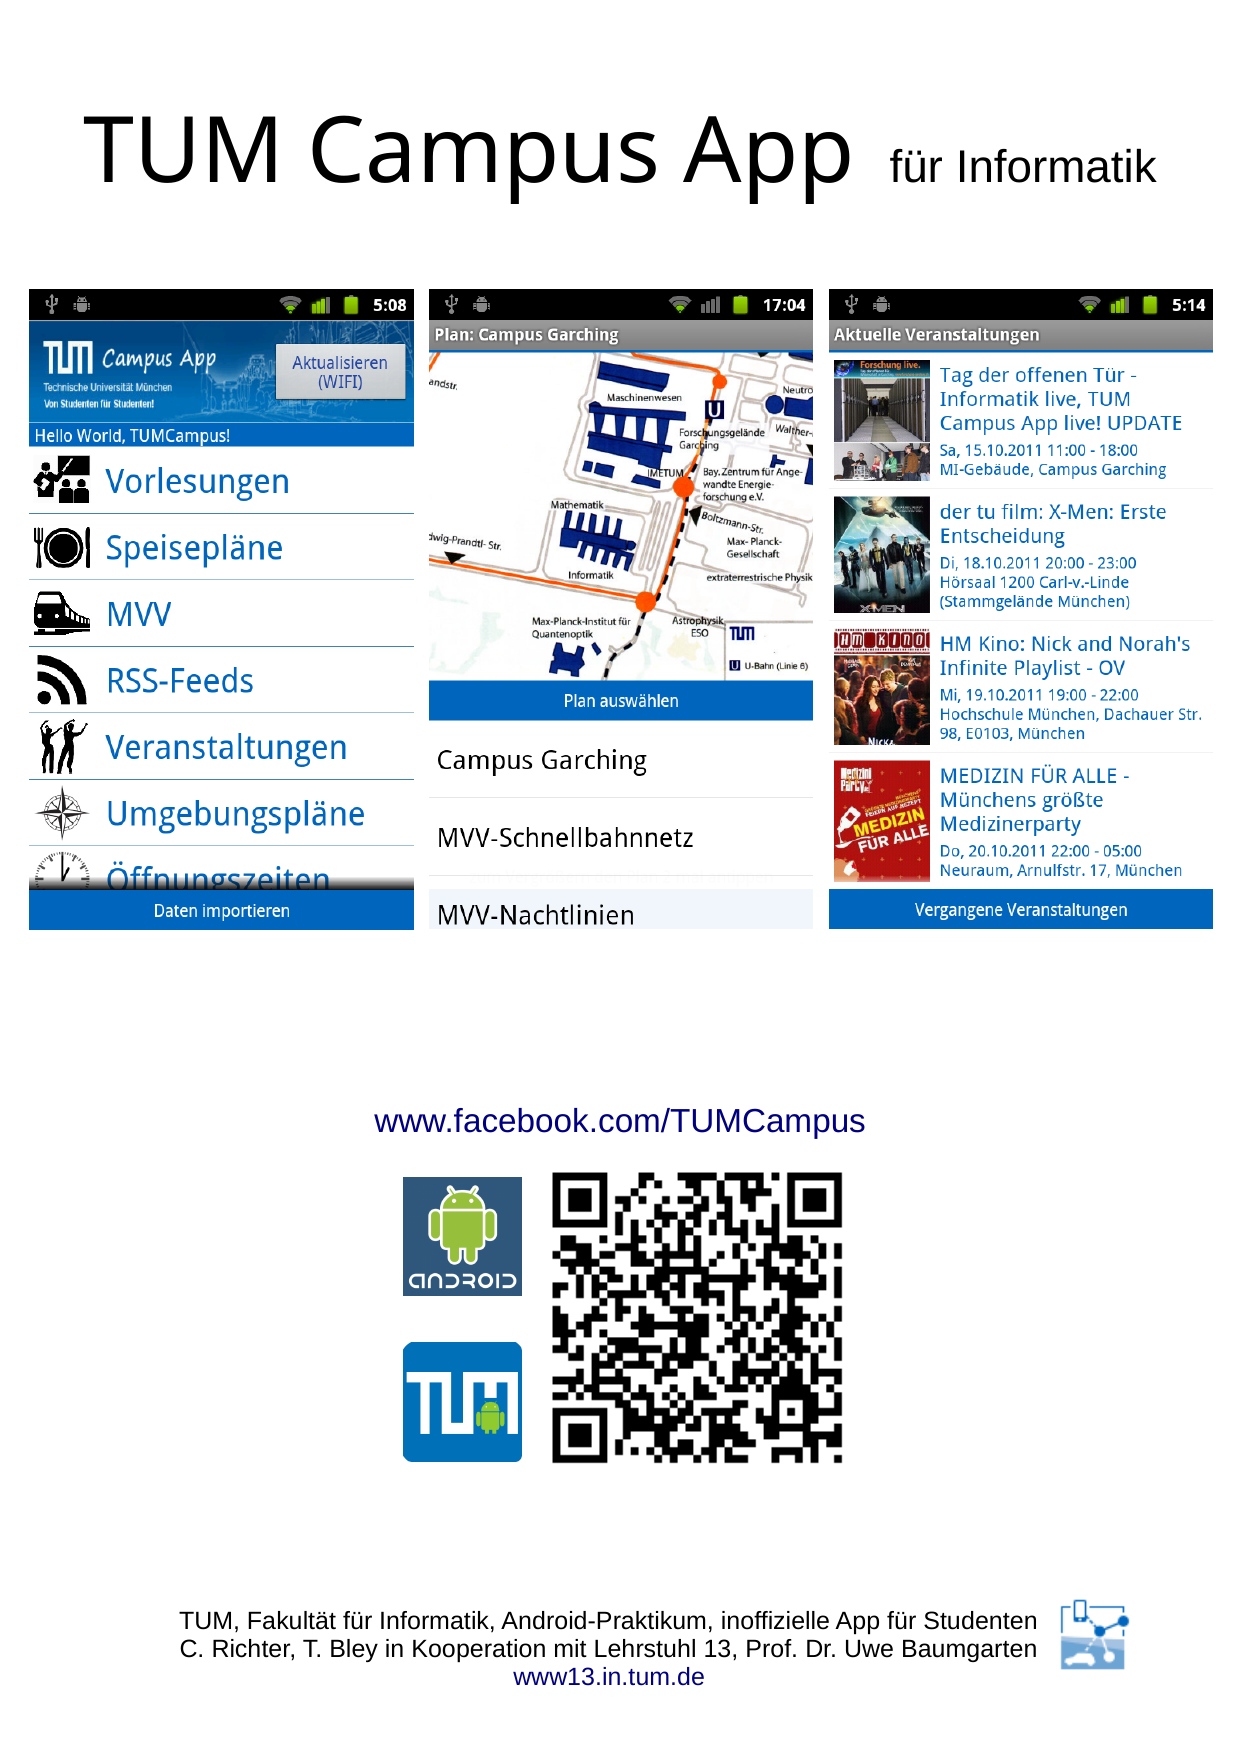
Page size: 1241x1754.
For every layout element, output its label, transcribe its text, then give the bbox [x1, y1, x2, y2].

picture [545, 1165, 850, 1471]
picture [403, 1177, 522, 1296]
picture [1044, 1586, 1145, 1690]
text_box TUM, Fakultät für Informatik, Android-Praktikum, inoffizielle App für Studenten C. Richter, T. Bley in Kooperation mit Lehrstuhl 13, Prof. Dr. Uwe Baumgarten www13.in.tum.de [164, 1599, 1076, 1707]
picture [29, 289, 414, 930]
picture [429, 289, 813, 929]
picture [403, 1342, 522, 1462]
picture [829, 289, 1213, 929]
title TUM Campus App für Informatik [0, 0, 1241, 302]
text_box www.facebook.com/TUMCampus [359, 1095, 881, 1148]
